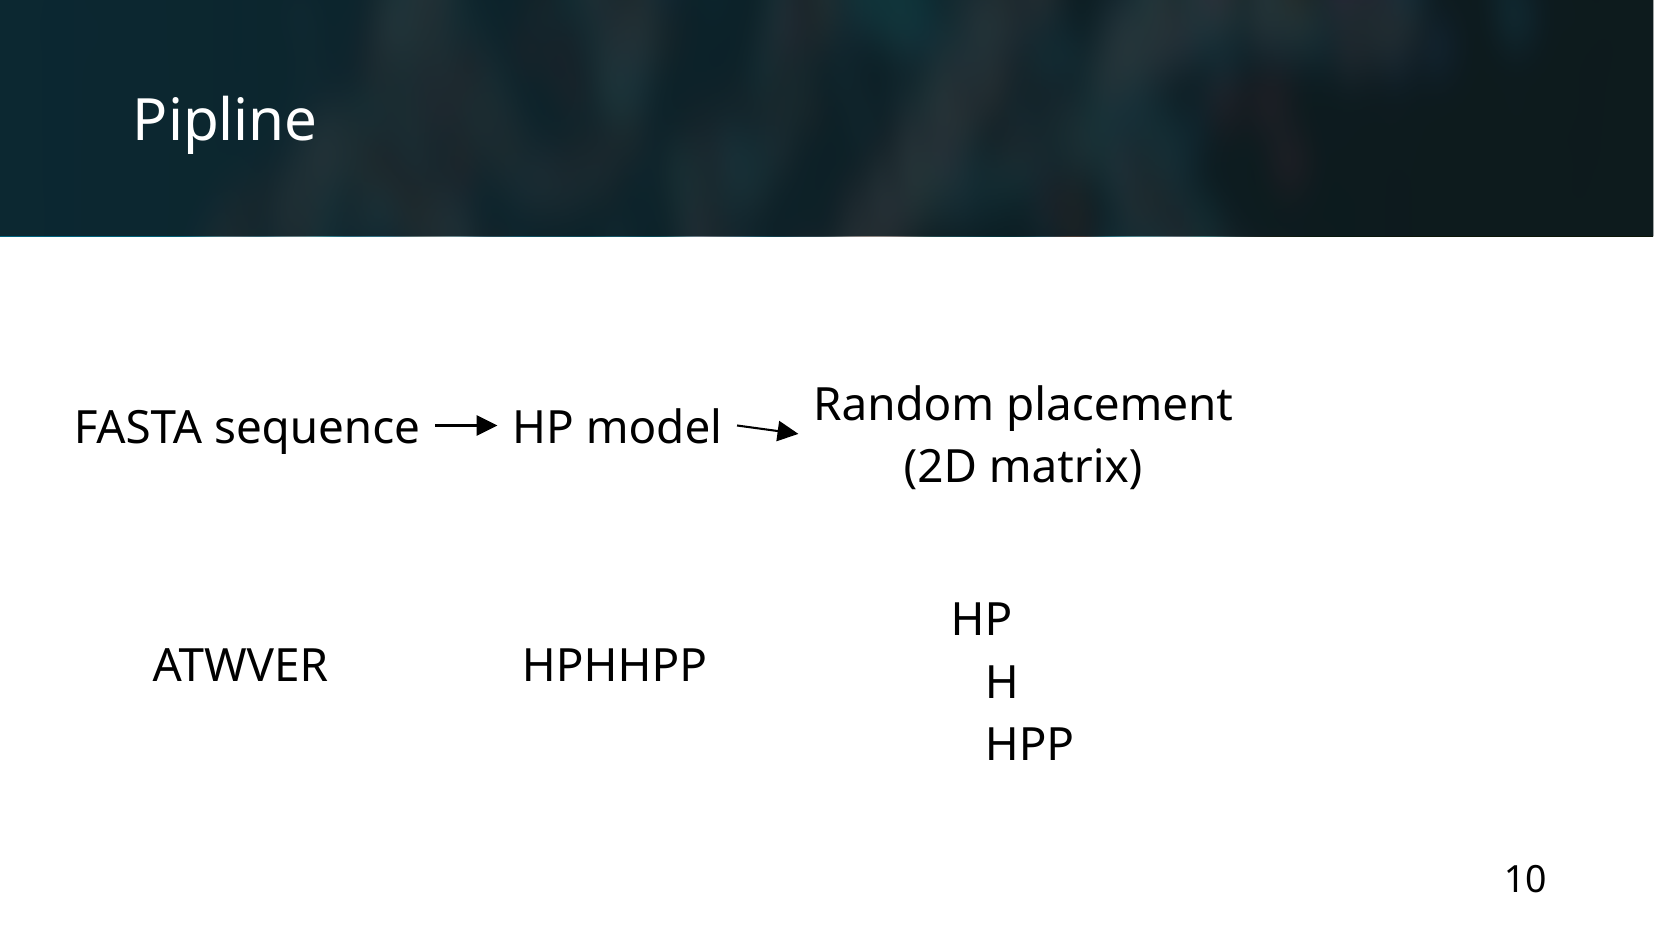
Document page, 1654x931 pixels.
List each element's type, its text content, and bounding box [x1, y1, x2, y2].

text_box HP model [497, 386, 730, 448]
text_box FASTA sequence [59, 386, 431, 448]
text_box HP HH HHPP [935, 579, 1088, 732]
text_box [0, 0, 1654, 237]
text_box Random placement (2D matrix) [798, 363, 1226, 471]
text_box HPHHPP [507, 624, 720, 686]
text_box <numéro> [1493, 826, 1654, 931]
text_box ATWVER [137, 624, 352, 686]
text_box Pipline [118, 35, 886, 201]
